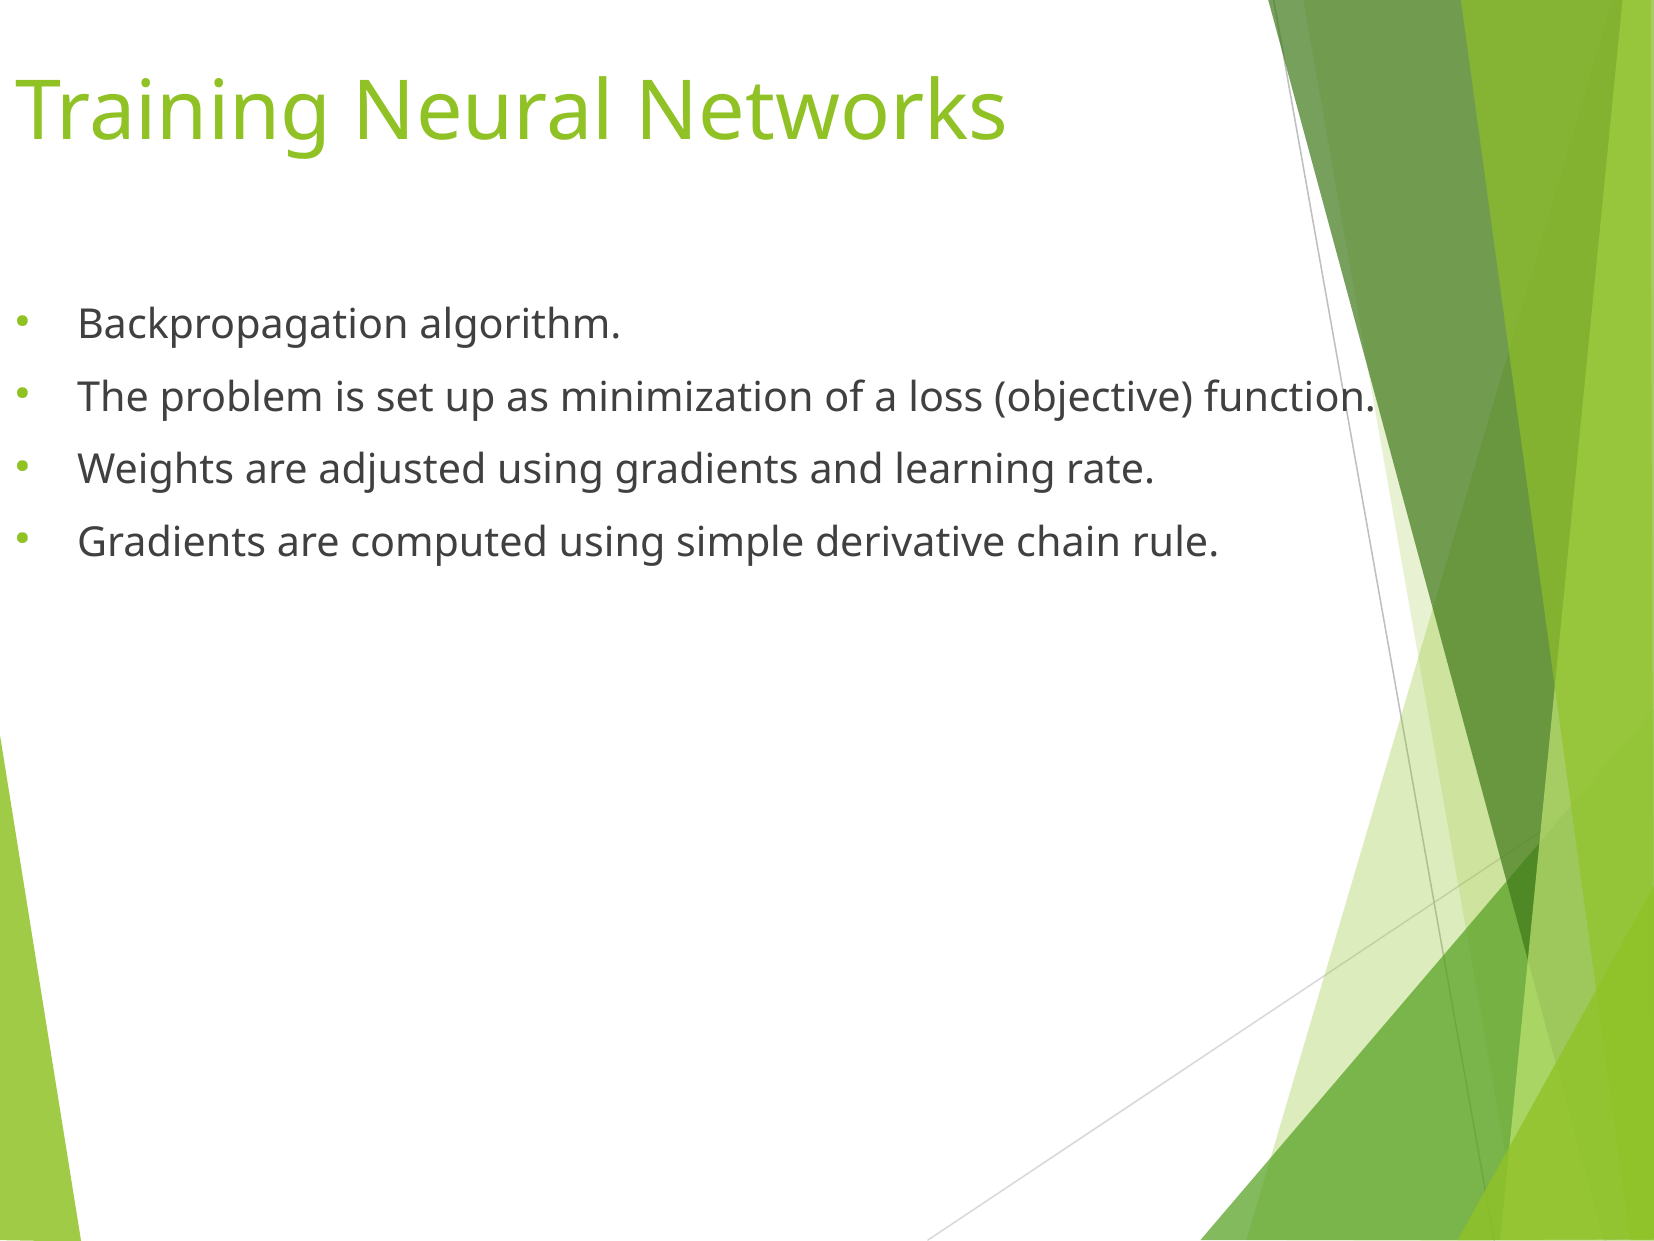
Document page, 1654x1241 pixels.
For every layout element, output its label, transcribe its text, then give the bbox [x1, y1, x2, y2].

title Training Neural Networks [0, 49, 1489, 257]
list Backpropagation algorithm. The problem is set up as minimization of a loss (objective) function. Weights are adjusted using gradients and learning rate. Gradients are computed using simple derivative chain rule. [0, 290, 1489, 1109]
